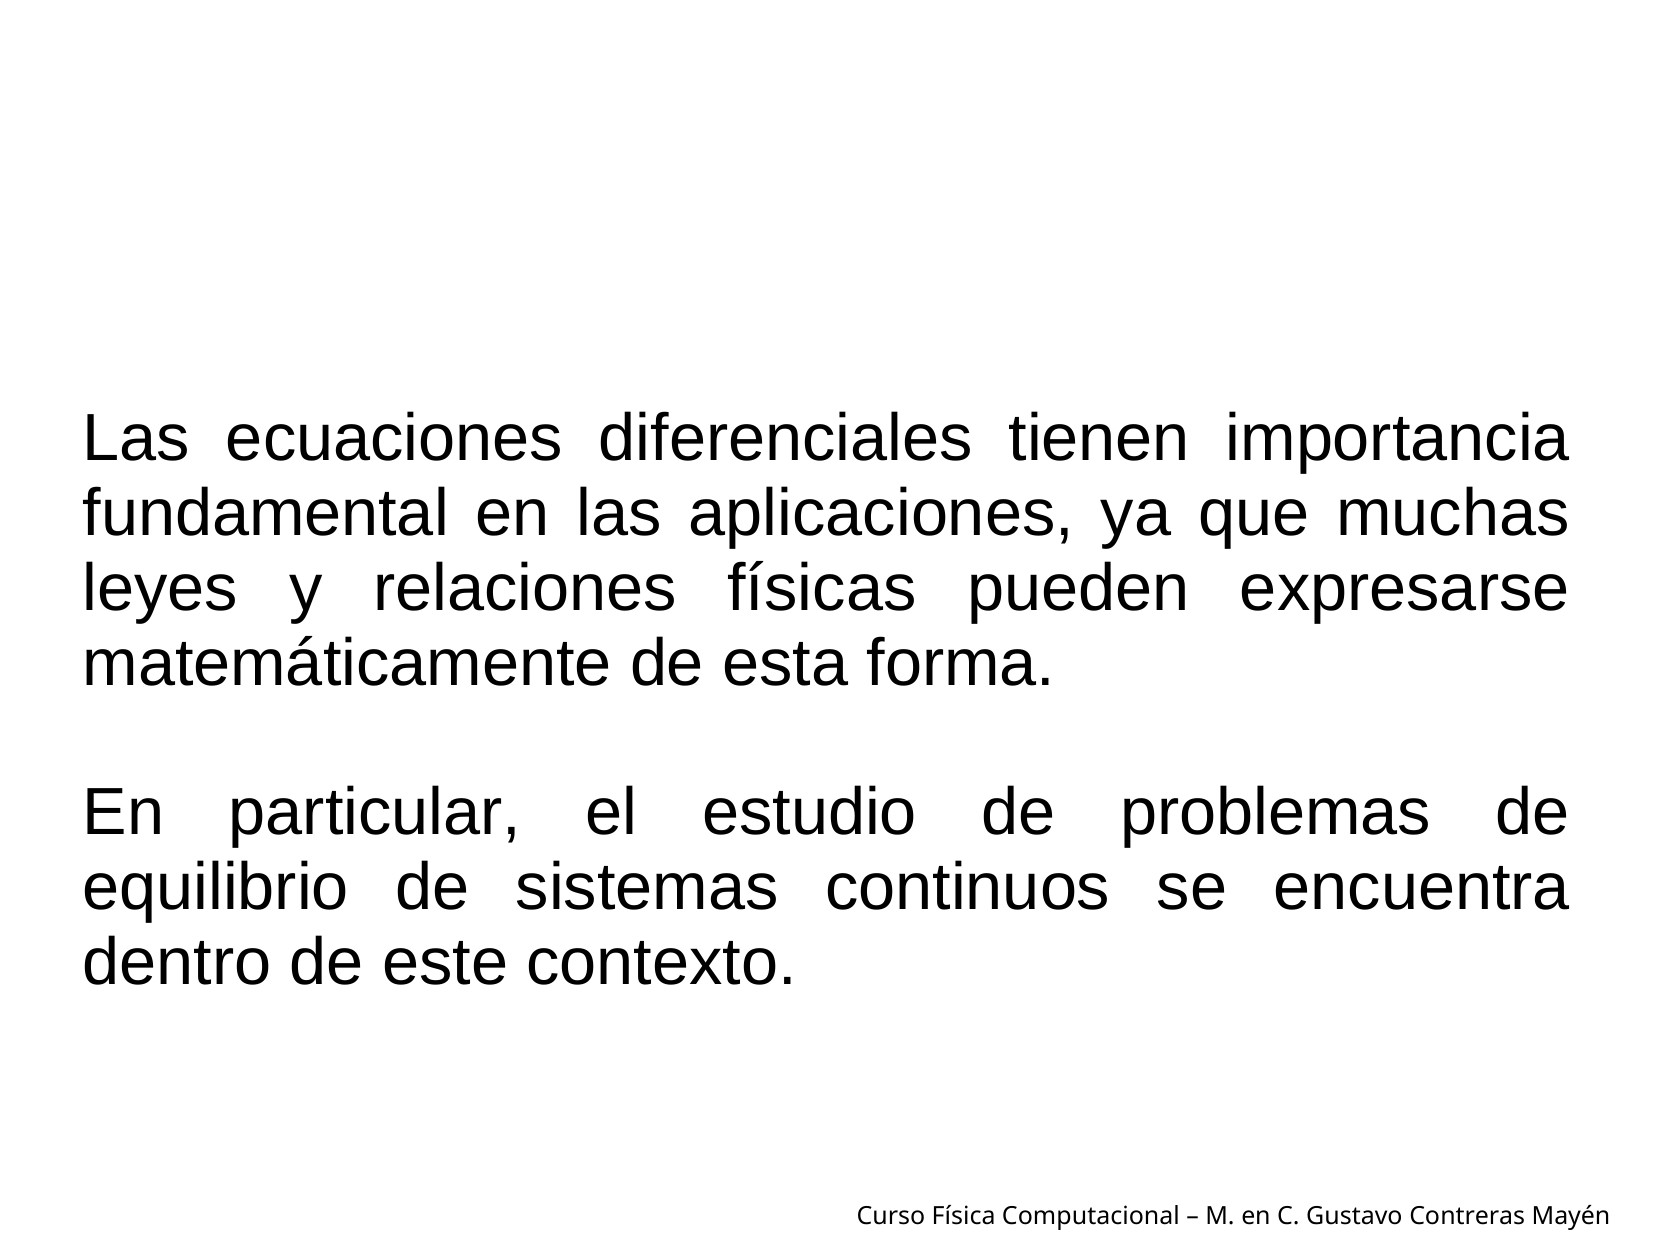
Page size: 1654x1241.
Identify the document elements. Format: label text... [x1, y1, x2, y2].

subtitle Las ecuaciones diferenciales tienen importancia fundamental en las aplicaciones, ya que muchas leyes y relaciones físicas pueden expresarse matemáticamente de esta forma. En particular, el estudio de problemas de equilibrio de sistemas continuos se encuentra dentro de este contexto. [82, 290, 1571, 1109]
